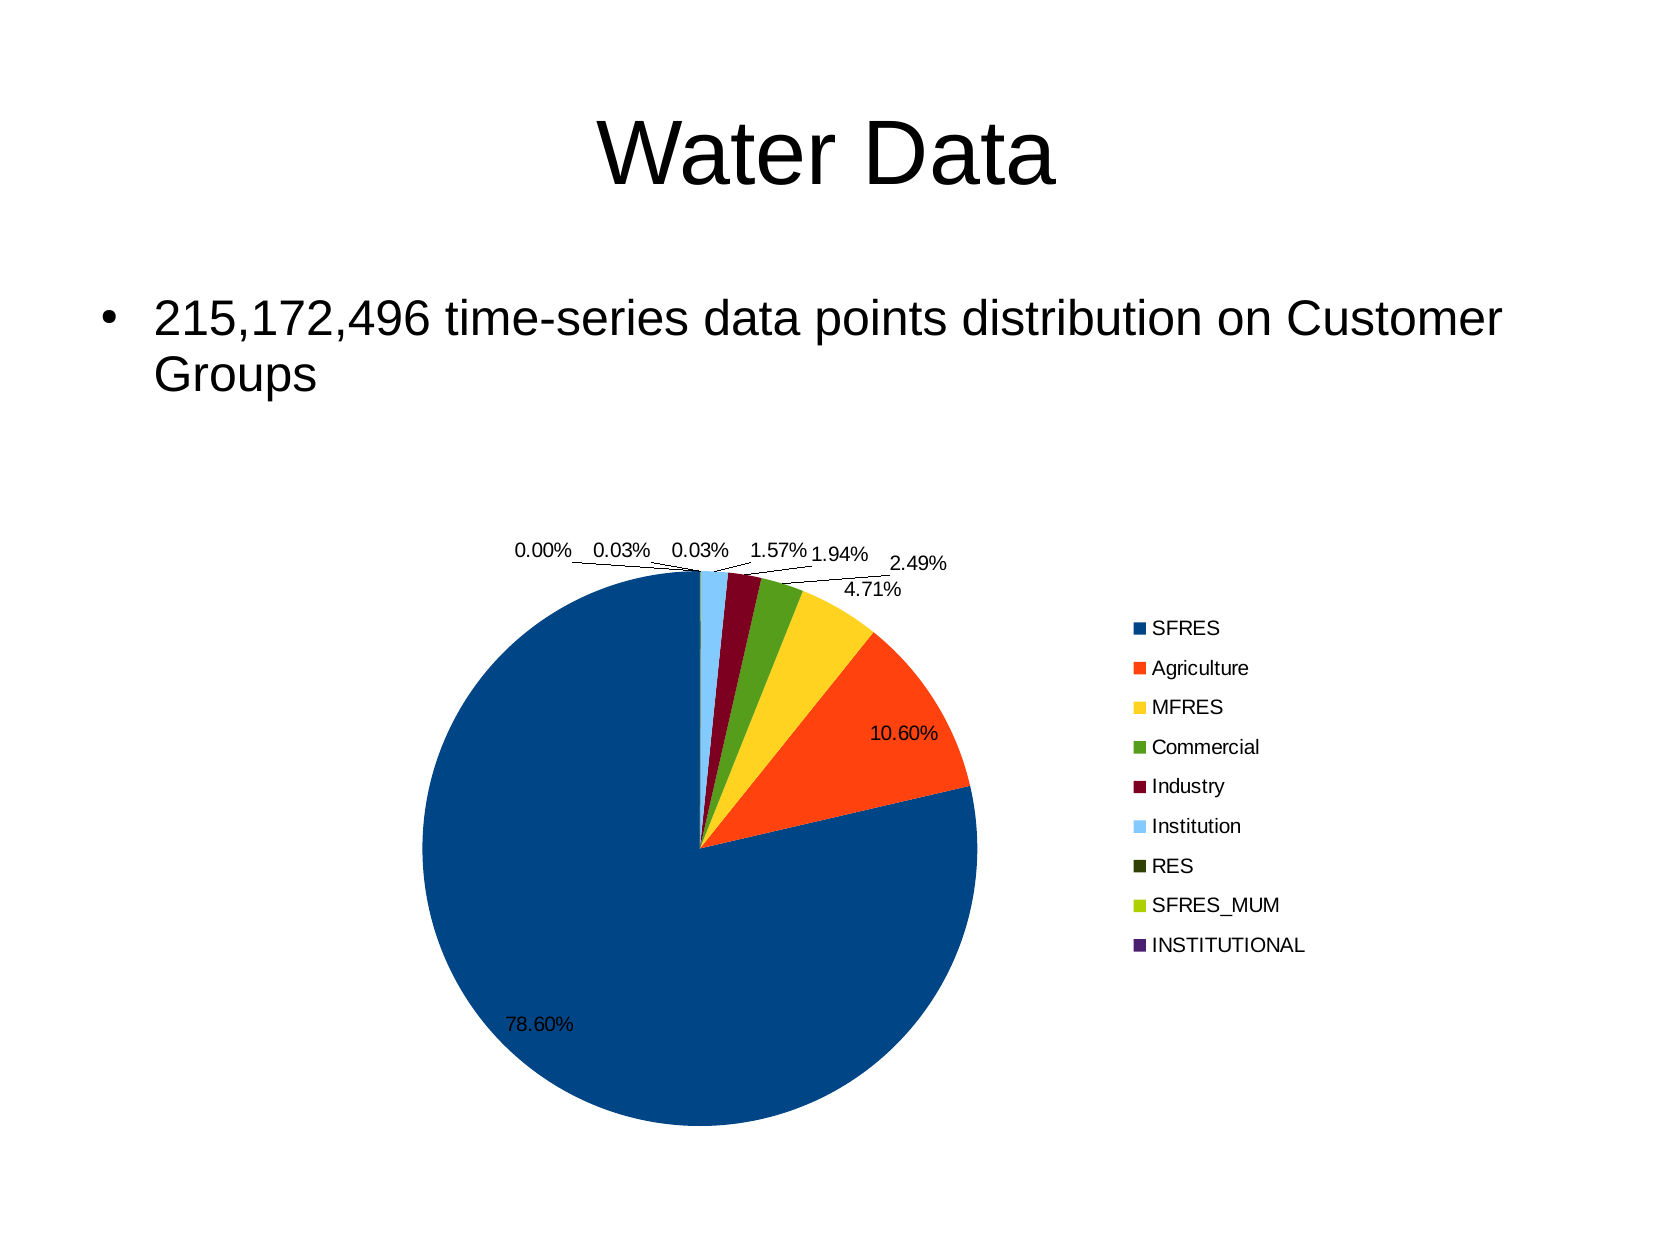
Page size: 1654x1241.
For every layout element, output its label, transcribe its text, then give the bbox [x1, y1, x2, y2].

title Water Data [82, 49, 1571, 257]
list 215,172,496 time-series data points distribution on Customer Groups [82, 290, 1538, 1010]
chart [354, 1010, 1382, 1158]
